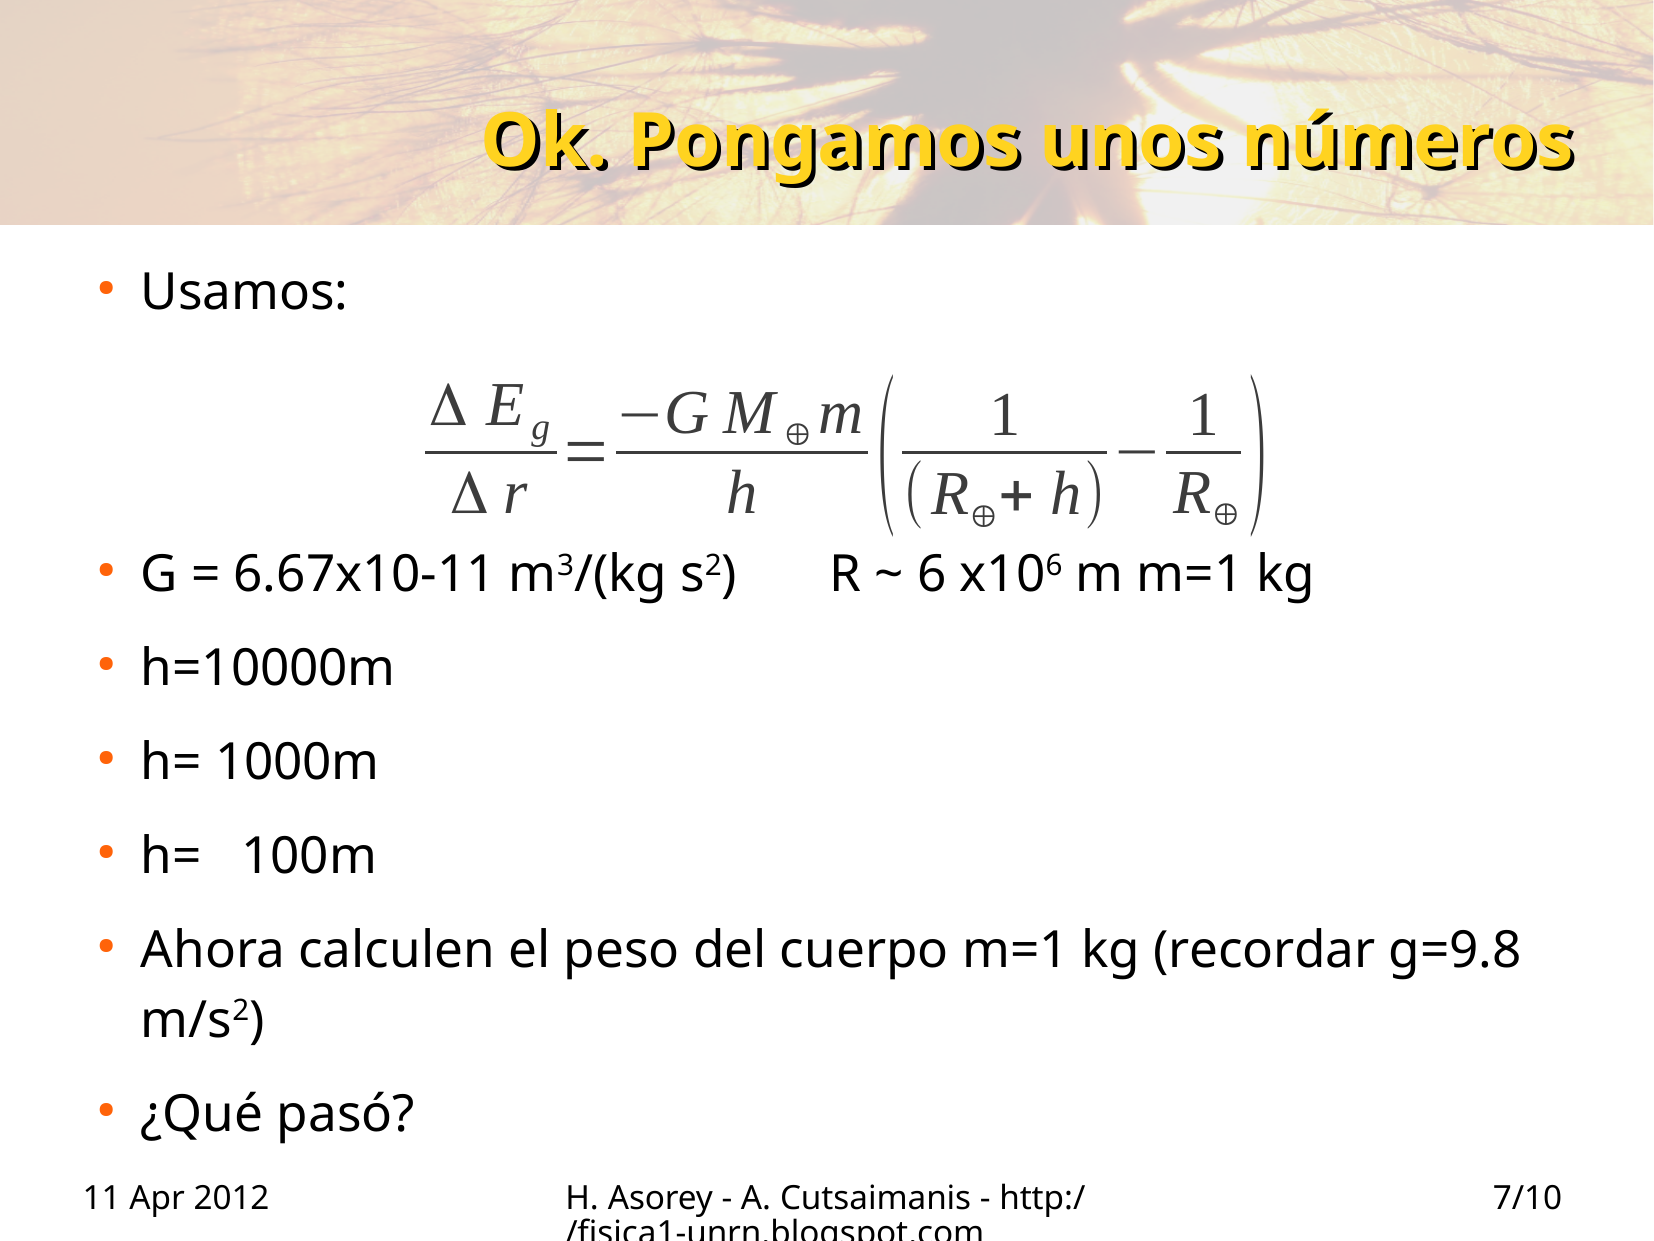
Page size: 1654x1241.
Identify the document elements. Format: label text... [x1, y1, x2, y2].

picture [0, 0, 1654, 225]
title Ok. Pongamos unos números [86, 49, 1576, 226]
list Usamos: G = 6.67x10-11 m3/(kg s2) R ~ 6 x106 m m=1 kg h=10000m h= 1000m h= 100m Ahora calculen el peso del cuerpo m=1 kg (recordar g=9.8 m/s2) ¿Qué pasó? [82, 255, 1571, 1156]
chart [415, 369, 1276, 541]
